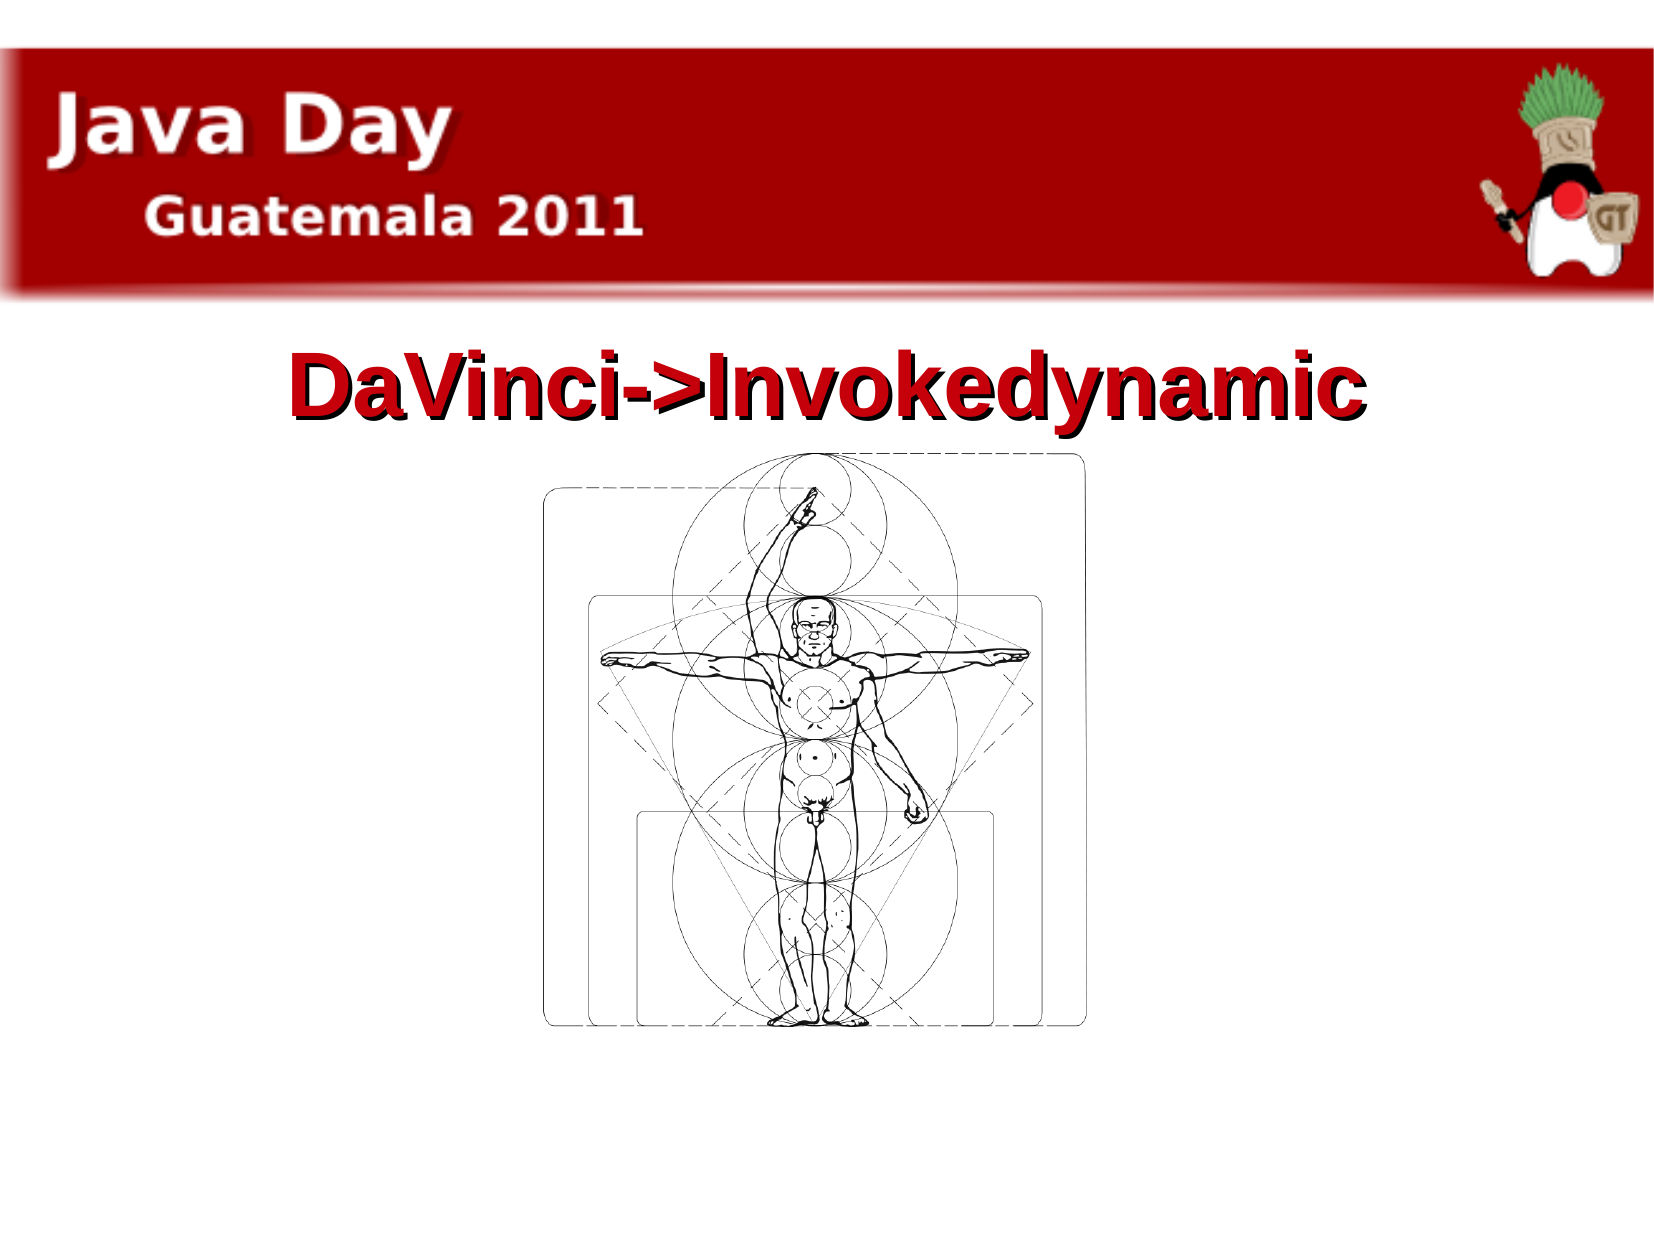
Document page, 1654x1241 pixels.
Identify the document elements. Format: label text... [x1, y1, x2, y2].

picture [543, 453, 1087, 1027]
subtitle DaVinci->Invokedynamic [82, 49, 1571, 721]
picture [0, 0, 1654, 308]
